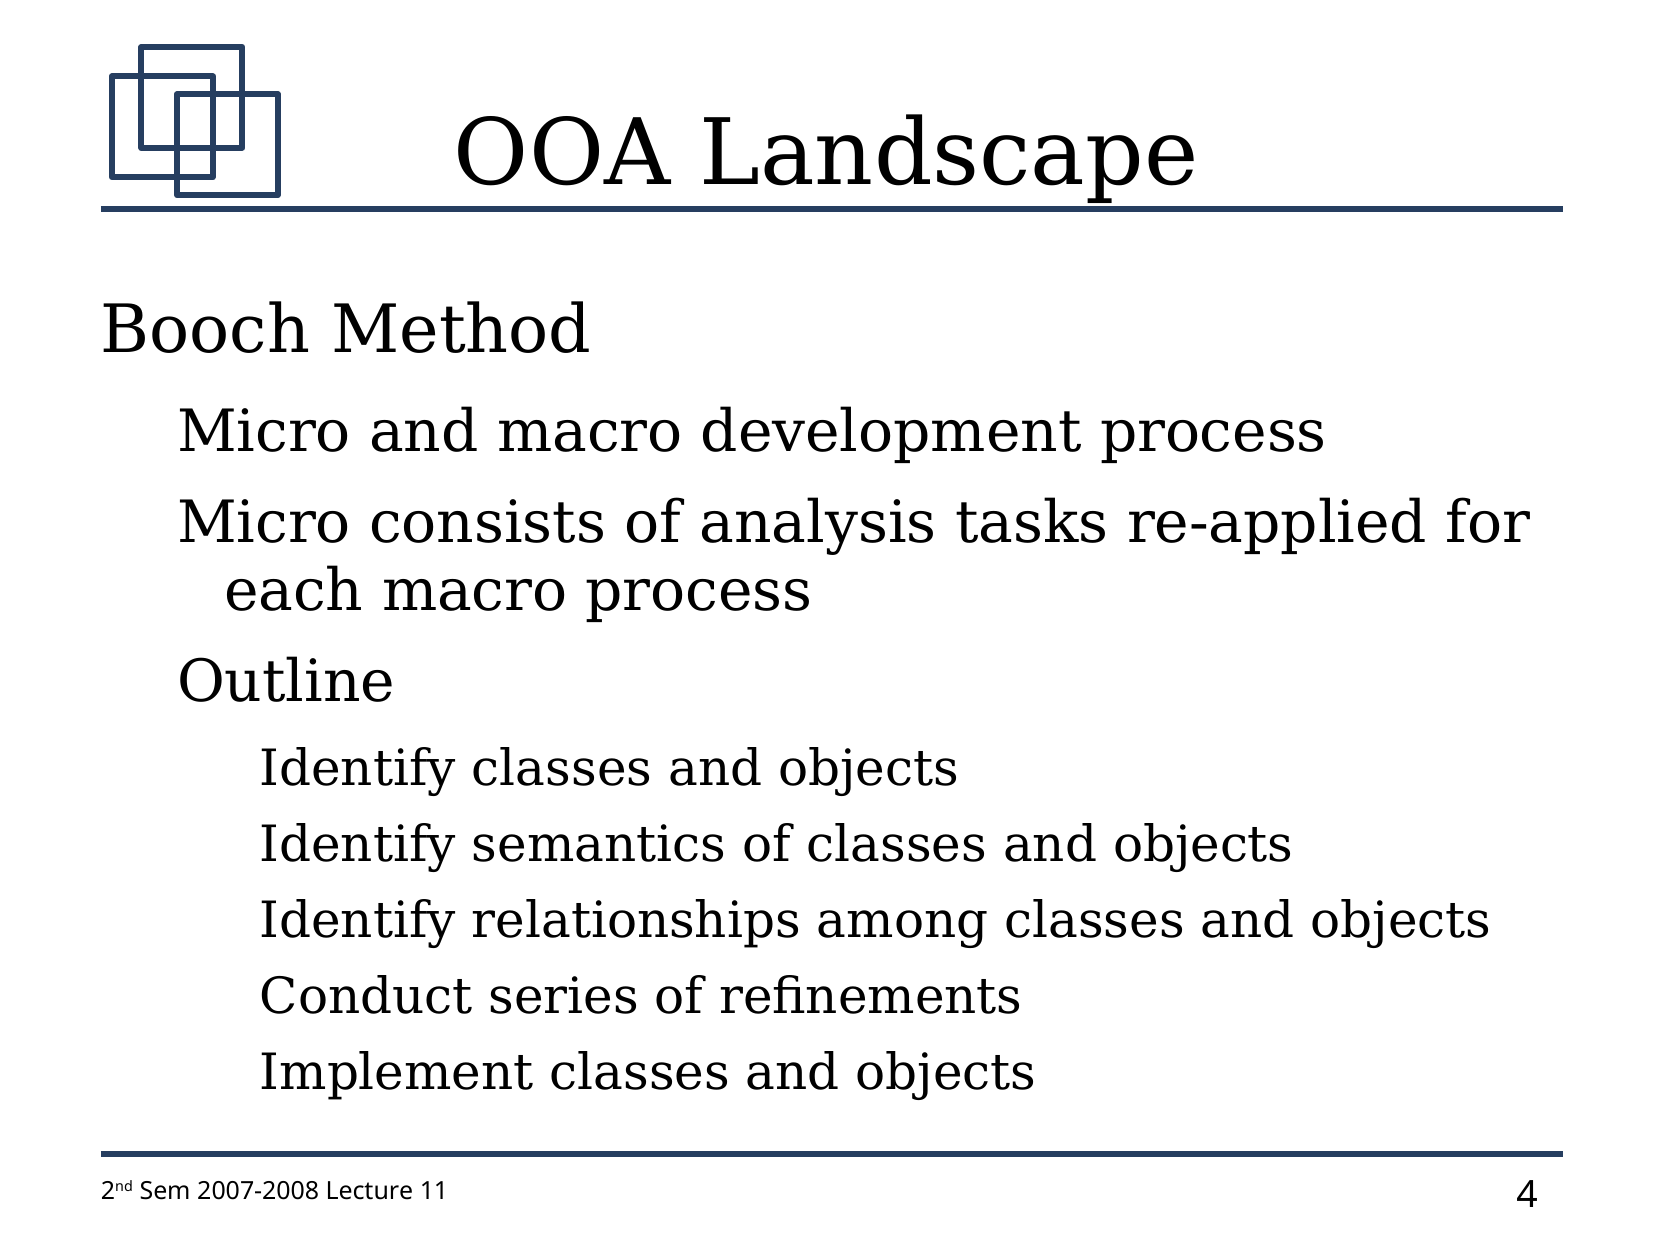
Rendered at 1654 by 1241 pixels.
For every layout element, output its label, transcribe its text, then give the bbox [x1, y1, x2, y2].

title OOA Landscape [82, 49, 1571, 257]
list Booch Method Micro and macro development process Micro consists of analysis tasks re-applied for each macro process Outline Identify classes and objects Identify semantics of classes and objects Identify relationships among classes and objects Conduct series of refinements Implement classes and objects [82, 290, 1571, 1109]
